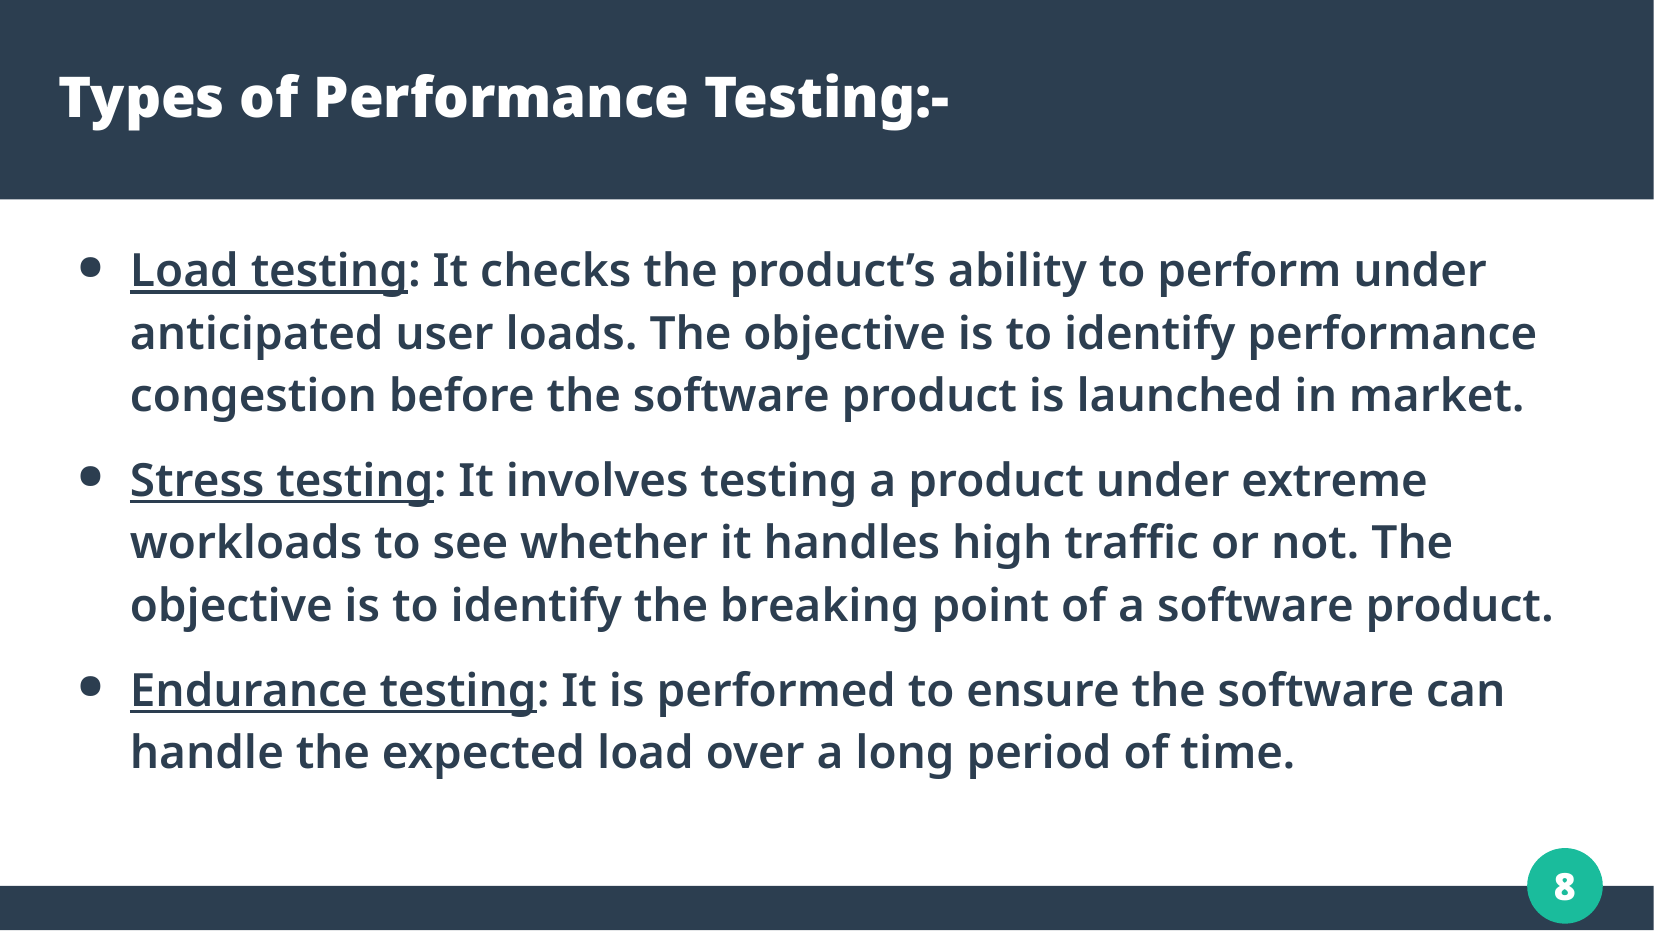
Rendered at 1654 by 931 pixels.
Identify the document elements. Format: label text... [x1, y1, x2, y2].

list Load testing: It checks the product’s ability to perform under anticipated user loads. The objective is to identify performance congestion before the software product is launched in market. Stress testing: It involves testing a product under extreme workloads to see whether it handles high traffic or not. The objective is to identify the breaking point of a software product. Endurance testing: It is performed to ensure the software can handle the expected load over a long period of time. [59, 237, 1595, 858]
title Types of Performance Testing:- [59, 37, 1595, 155]
